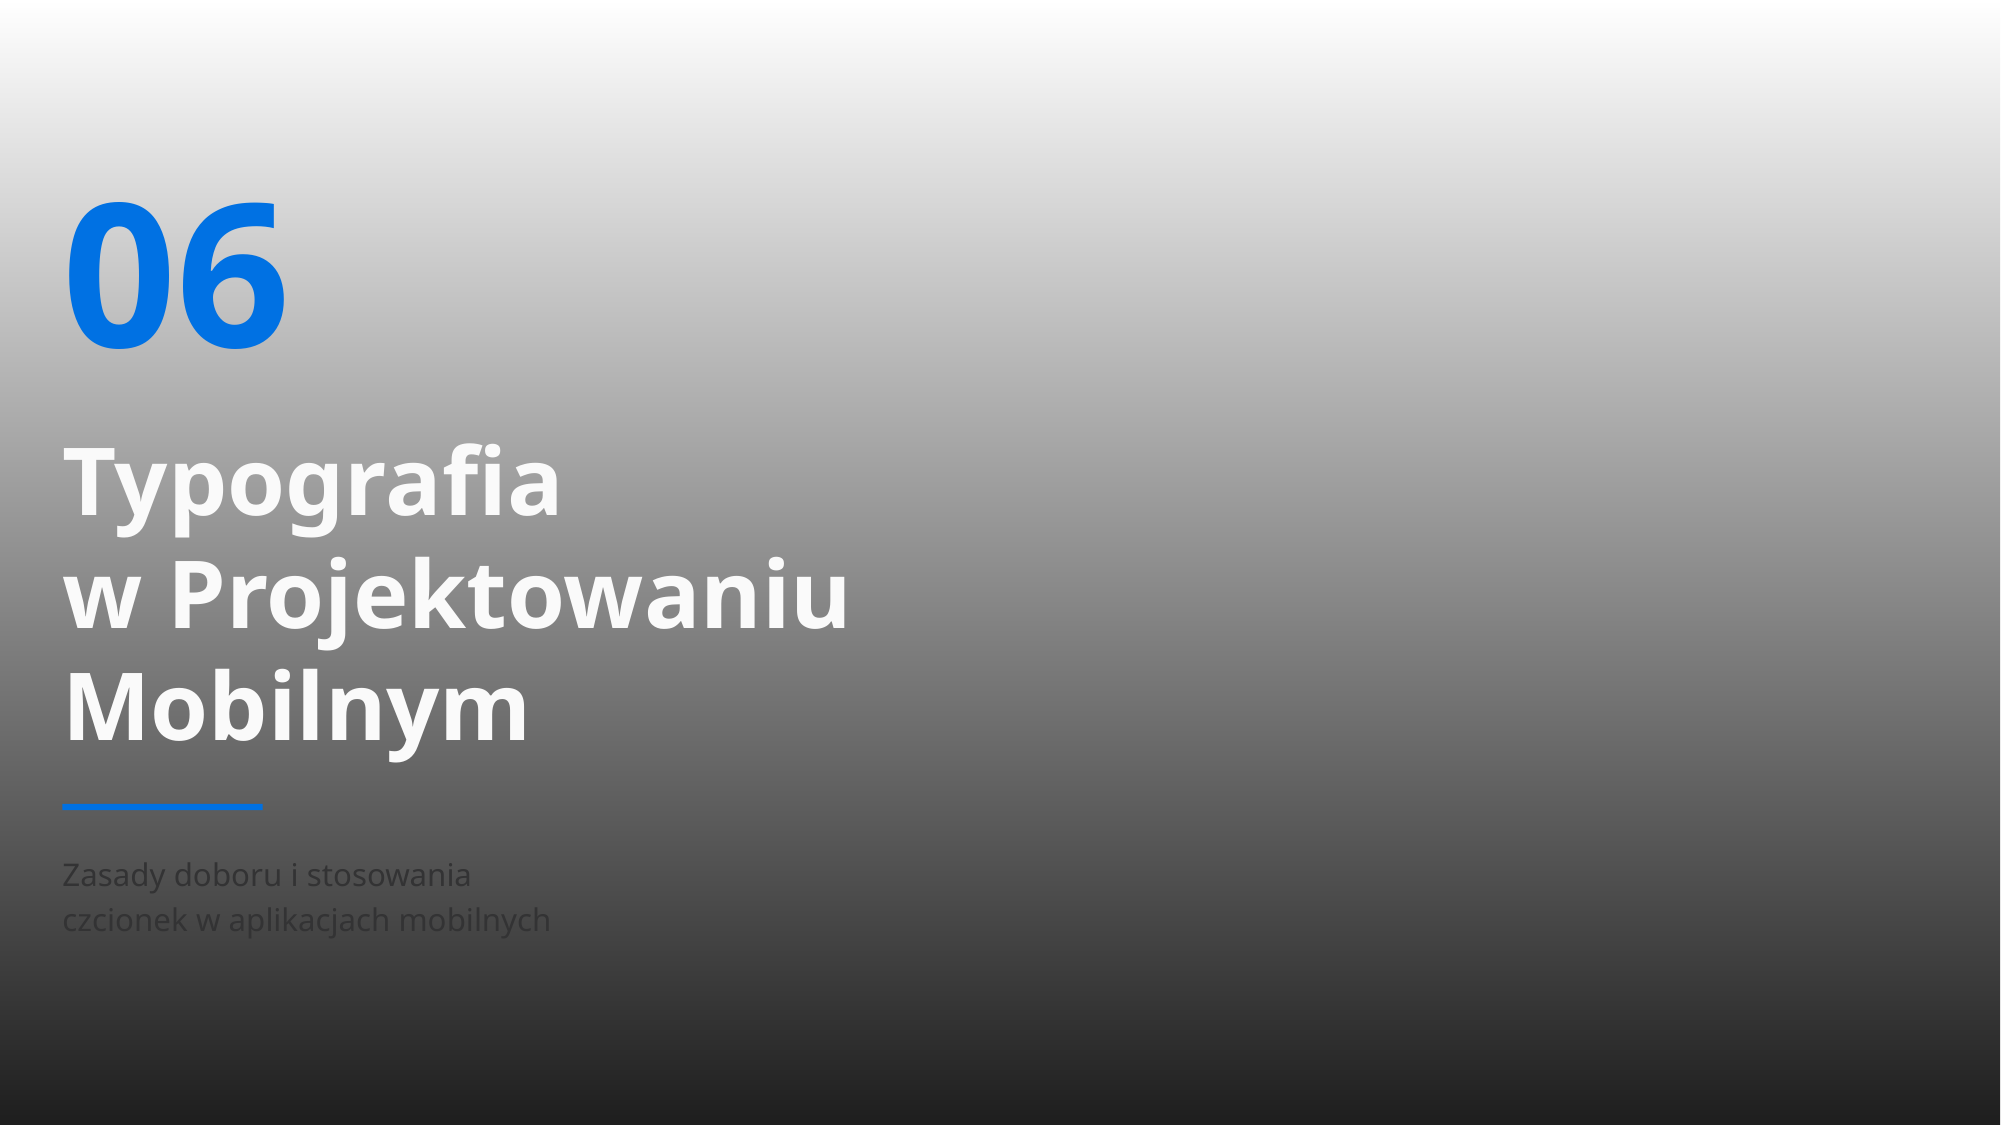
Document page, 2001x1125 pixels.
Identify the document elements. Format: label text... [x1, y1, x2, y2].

text_box Typografia w Projektowaniu Mobilnym [62, 415, 1984, 766]
text_box Zasady doboru i stosowania czcionek w aplikacjach mobilnych [62, 848, 978, 935]
text_box [0, 0, 2000, 1125]
text_box 06 [62, 190, 2000, 390]
